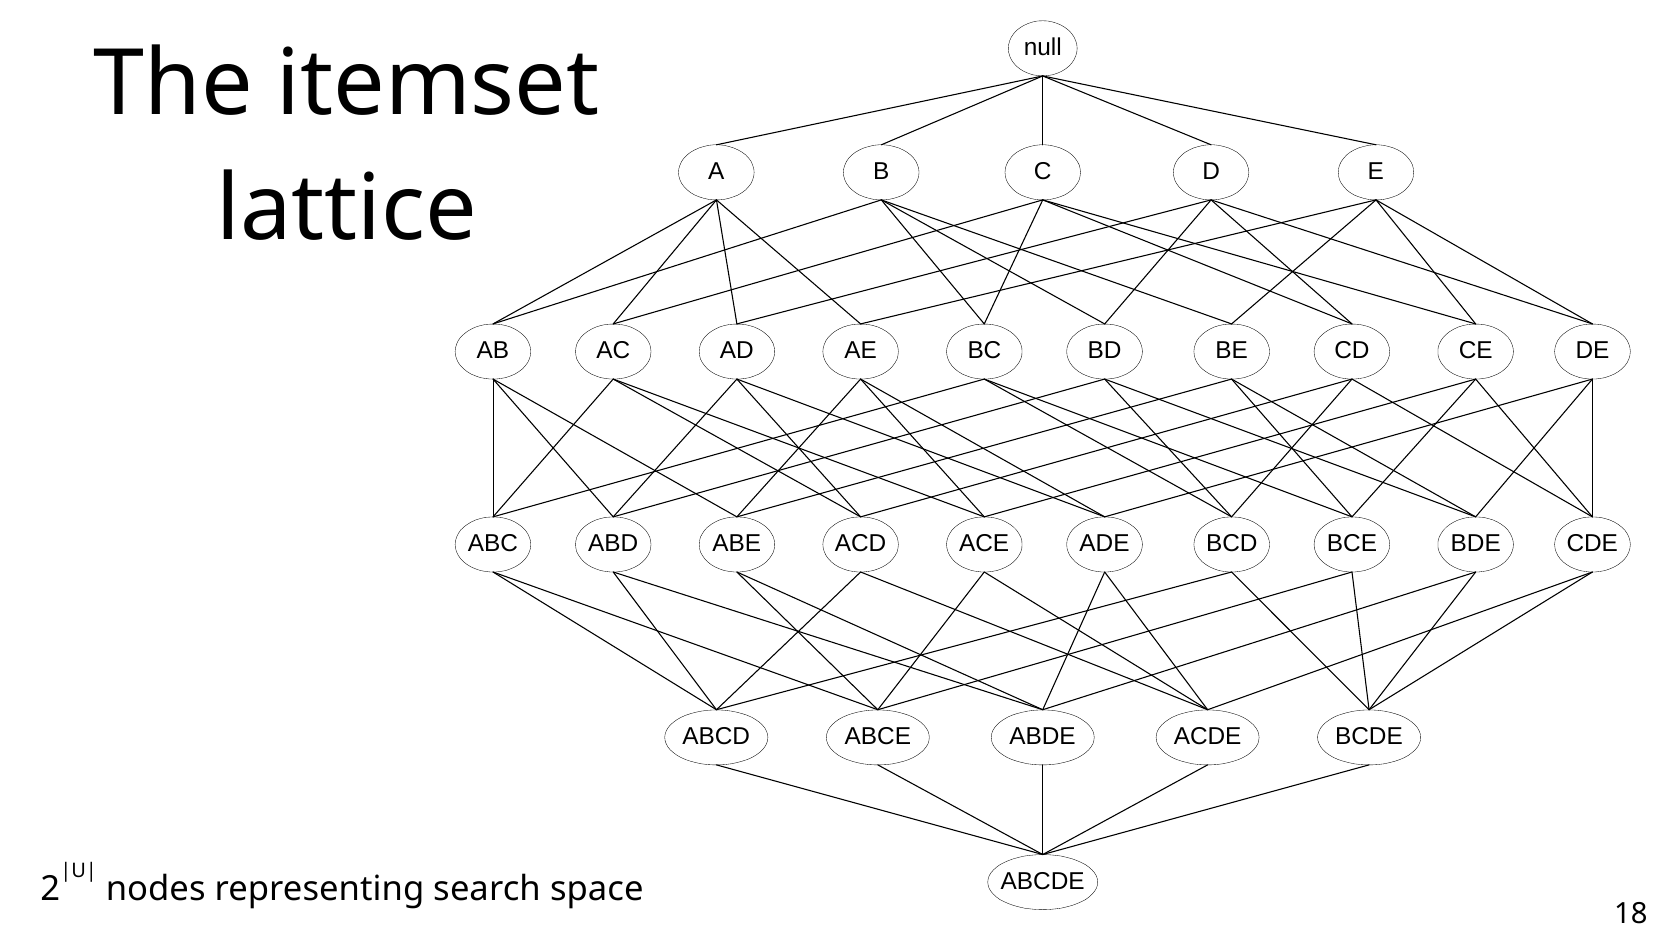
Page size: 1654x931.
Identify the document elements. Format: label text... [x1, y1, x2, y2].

picture [453, 18, 1633, 911]
list 2|U| nodes representing search space [40, 856, 794, 912]
title The itemset lattice [0, 1, 694, 282]
